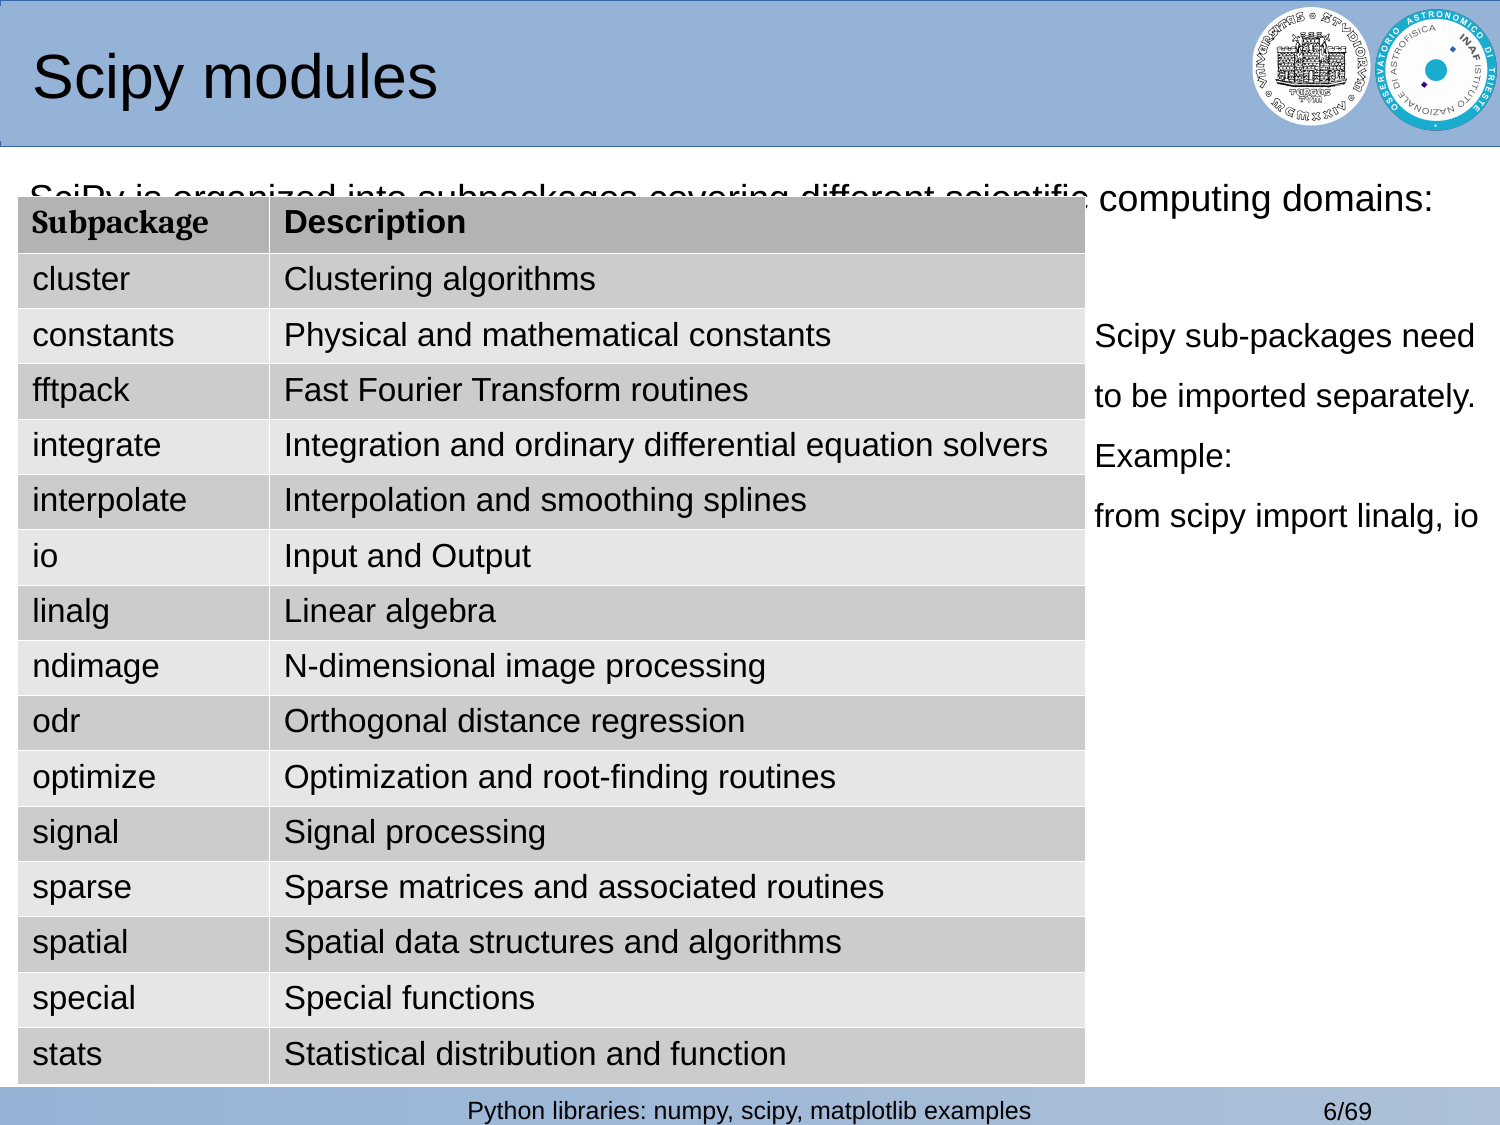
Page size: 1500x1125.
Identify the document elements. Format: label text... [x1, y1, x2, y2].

table_cell io [18, 530, 269, 585]
table_header Description [270, 197, 1085, 253]
table_cell special [18, 973, 269, 1027]
table_cell Special functions [270, 973, 1079, 1027]
table_cell integrate [18, 420, 269, 474]
table_cell fftpack [18, 364, 269, 419]
table_cell Sparse matrices and associated routines [270, 862, 1079, 916]
table_cell Signal processing [270, 807, 1079, 861]
list SciPy is organized into subpackages covering different scientific computing domains: [14, 144, 1493, 1045]
table_cell Input and Output [270, 530, 1079, 585]
table_cell interpolate [18, 475, 269, 529]
table_cell optimize [18, 751, 269, 806]
table_cell Integration and ordinary differential equation solvers [270, 420, 1079, 474]
table_cell constants [18, 309, 269, 363]
table_cell signal [18, 807, 269, 861]
table_cell Interpolation and smoothing splines [270, 475, 1079, 529]
table_cell sparse [18, 862, 269, 916]
table_cell Clustering algorithms [270, 254, 1079, 308]
picture [1253, 0, 1500, 156]
table_cell N-dimensional image processing [270, 641, 1079, 695]
table_cell Physical and mathematical constants [270, 309, 1079, 363]
table_cell ndimage [18, 641, 269, 695]
table_cell odr [18, 696, 269, 750]
table_cell Linear algebra [270, 586, 1079, 640]
table_cell spatial [18, 917, 269, 972]
table_cell Statistical distribution and function [270, 1028, 1079, 1084]
table_cell Optimization and root-finding routines [270, 751, 1079, 806]
table_header Subpackage [18, 197, 269, 253]
table_cell cluster [18, 254, 269, 308]
list Scipy sub-packages need to be imported separately. Example: from scipy import linalg, io [1079, 241, 1500, 1125]
table_cell linalg [18, 586, 269, 640]
table_cell Orthogonal distance regression [270, 696, 1079, 750]
table_cell Fast Fourier Transform routines [270, 364, 1079, 419]
text_box Scipy modules [0, 5, 1253, 141]
table_cell Spatial data structures and algorithms [270, 917, 1079, 972]
table_cell stats [18, 1028, 269, 1084]
